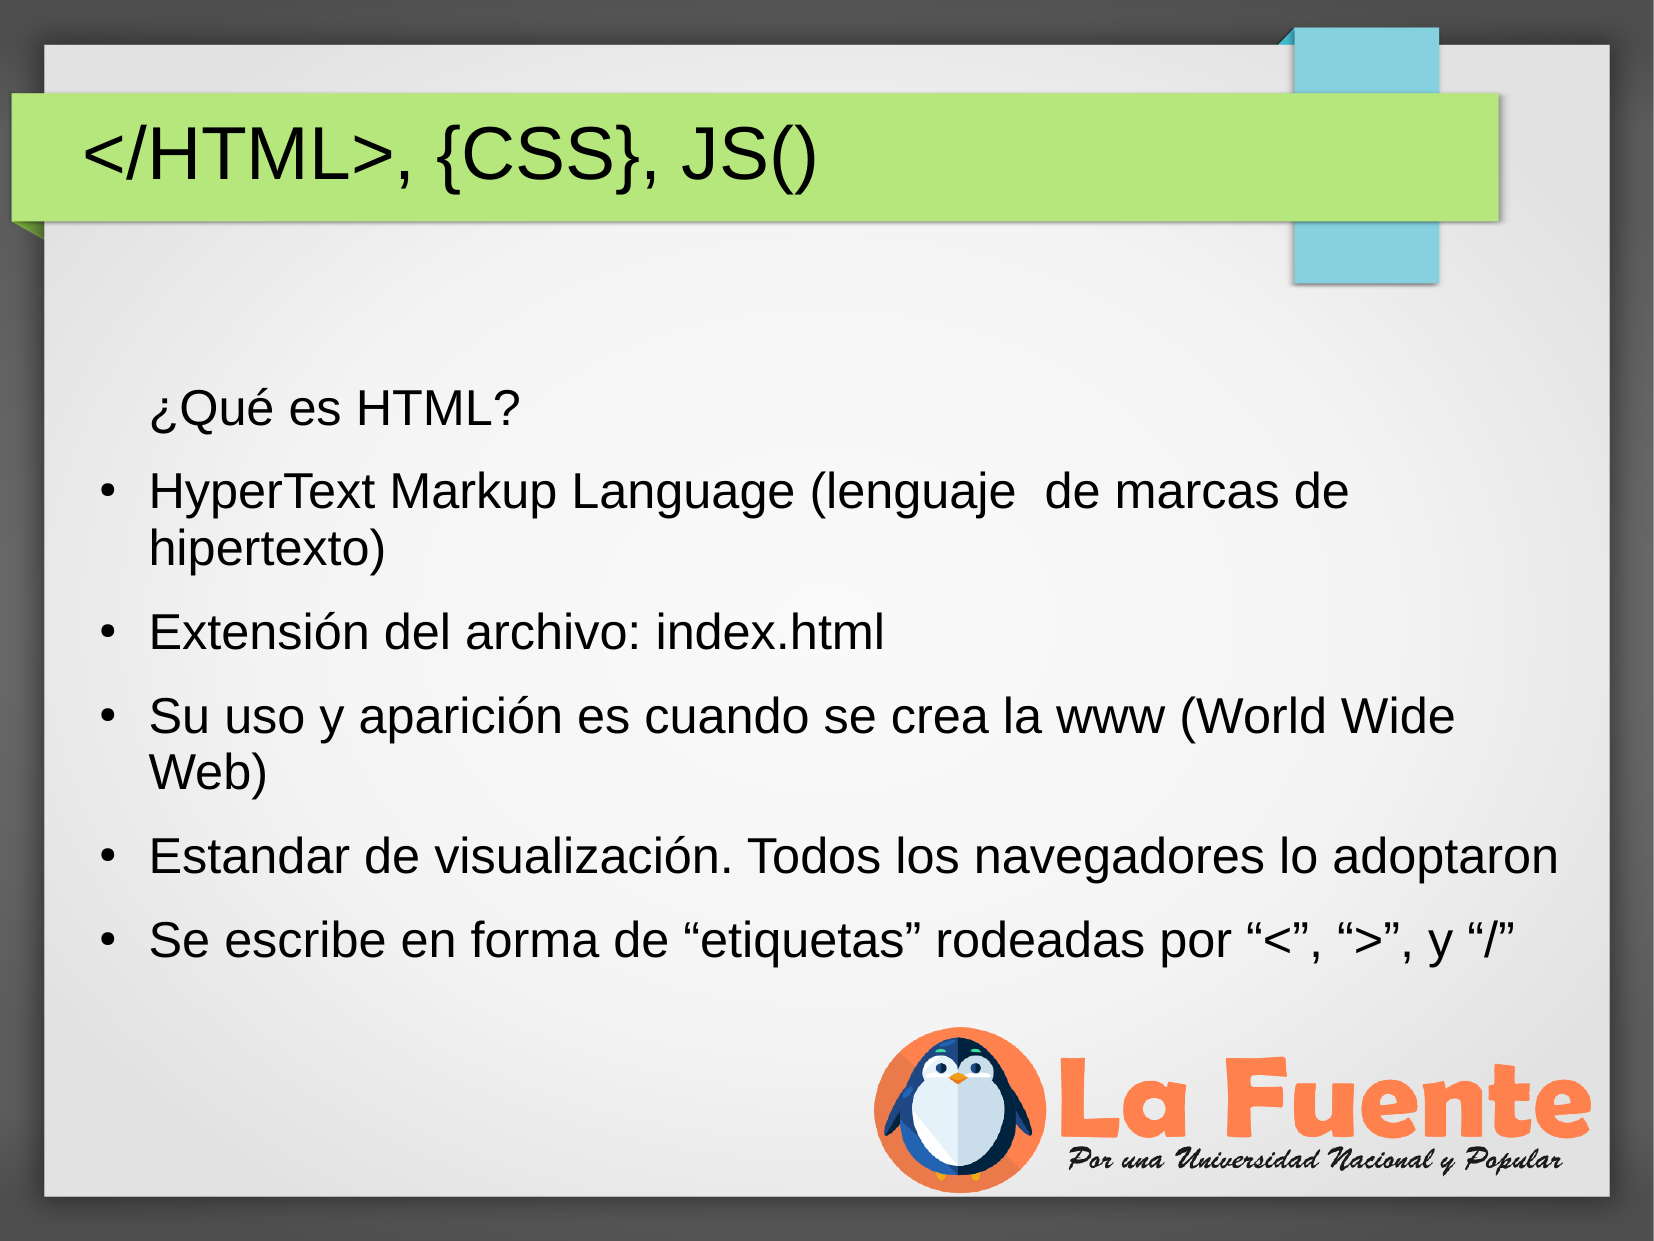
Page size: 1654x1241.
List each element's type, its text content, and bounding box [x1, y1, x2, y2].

picture [0, 0, 1654, 1241]
list ¿Qué es HTML? HyperText Markup Language (lenguaje de marcas de hipertexto) Extensión del archivo: index.html Su uso y aparición es cuando se crea la www (World Wide Web) Estandar de visualización. Todos los navegadores lo adoptaron Se escribe en forma de “etiquetas” rodeadas por “<”, “>”, y “/” [82, 295, 1571, 1015]
title </HTML>, {CSS}, JS() [82, 94, 1264, 213]
